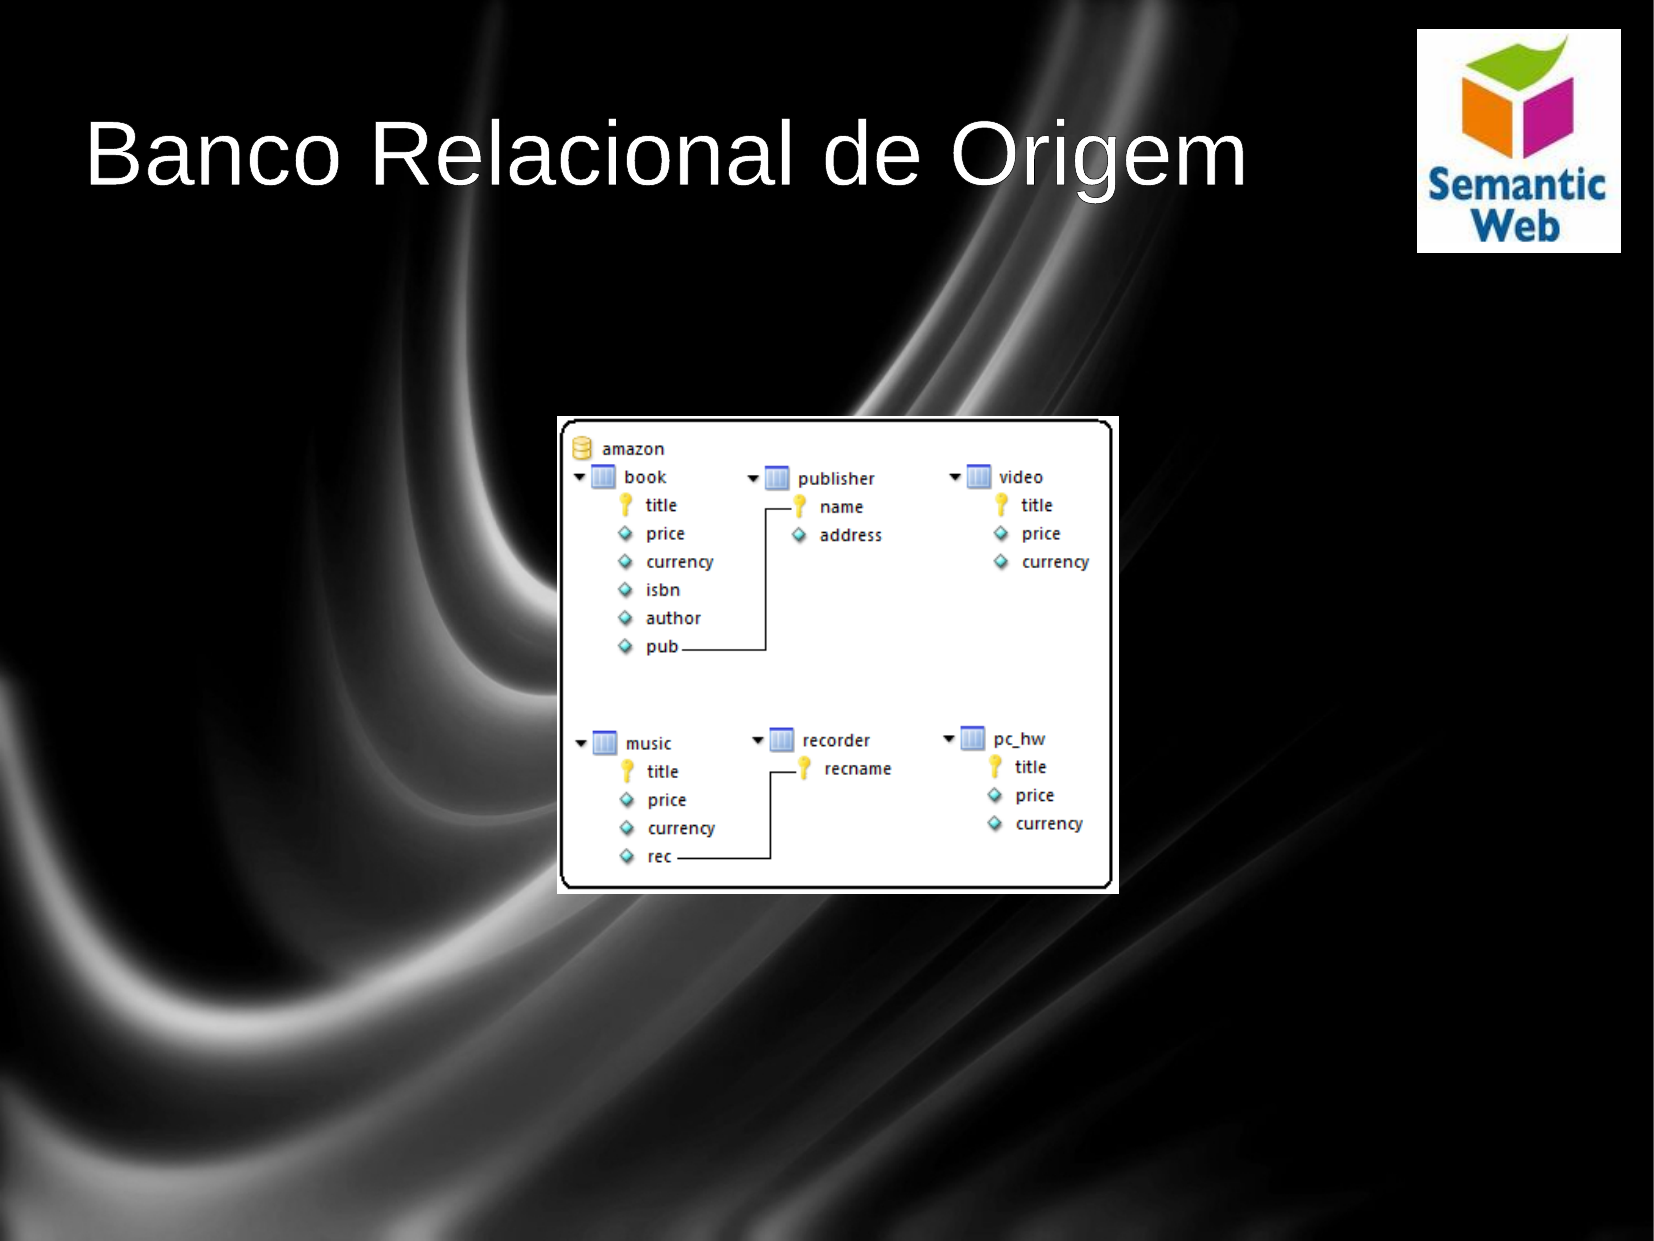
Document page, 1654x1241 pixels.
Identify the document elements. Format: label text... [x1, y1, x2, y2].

title Banco Relacional de Origem [82, 49, 1359, 257]
picture [0, 0, 1654, 1241]
